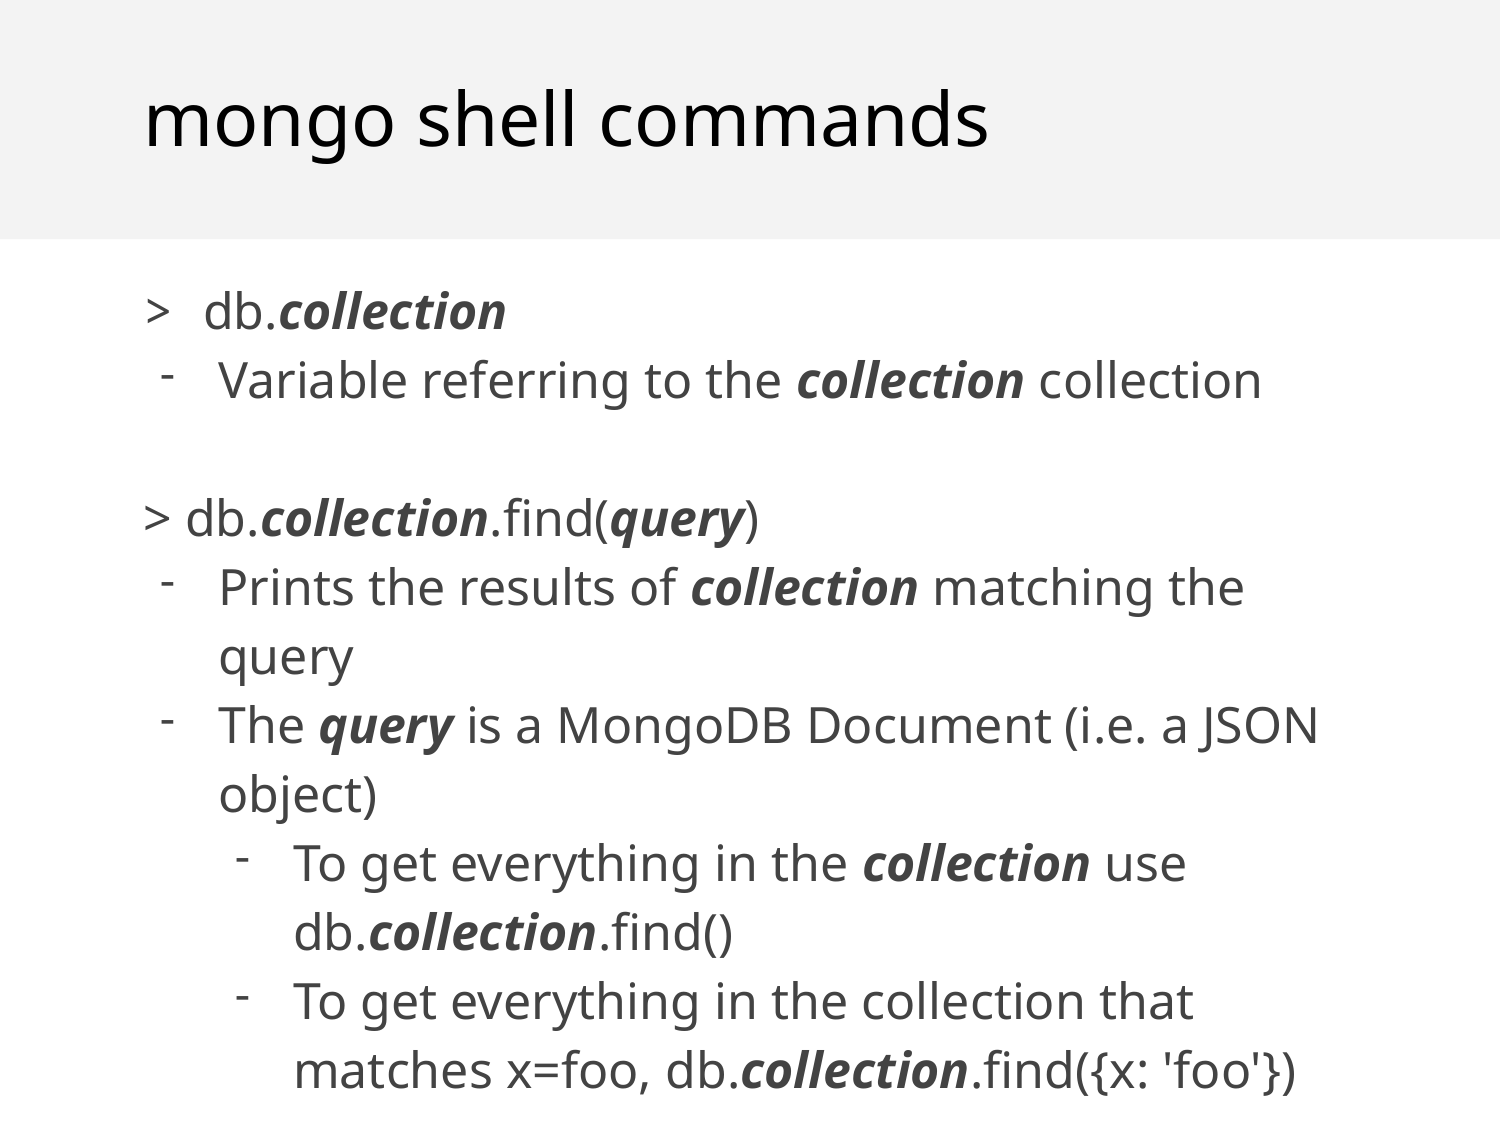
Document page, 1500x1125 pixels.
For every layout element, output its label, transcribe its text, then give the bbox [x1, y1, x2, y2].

list > db.collection Variable referring to the collection collection > db.collection.find(query) Prints the results of collection matching the query The query is a MongoDB Document (i.e. a JSON object) To get everything in the collection use db.collection.find() To get everything in the collection that matches x=foo, db.collection.find({x: 'foo'}) [128, 255, 1372, 1004]
title mongo shell commands [128, 56, 1372, 183]
